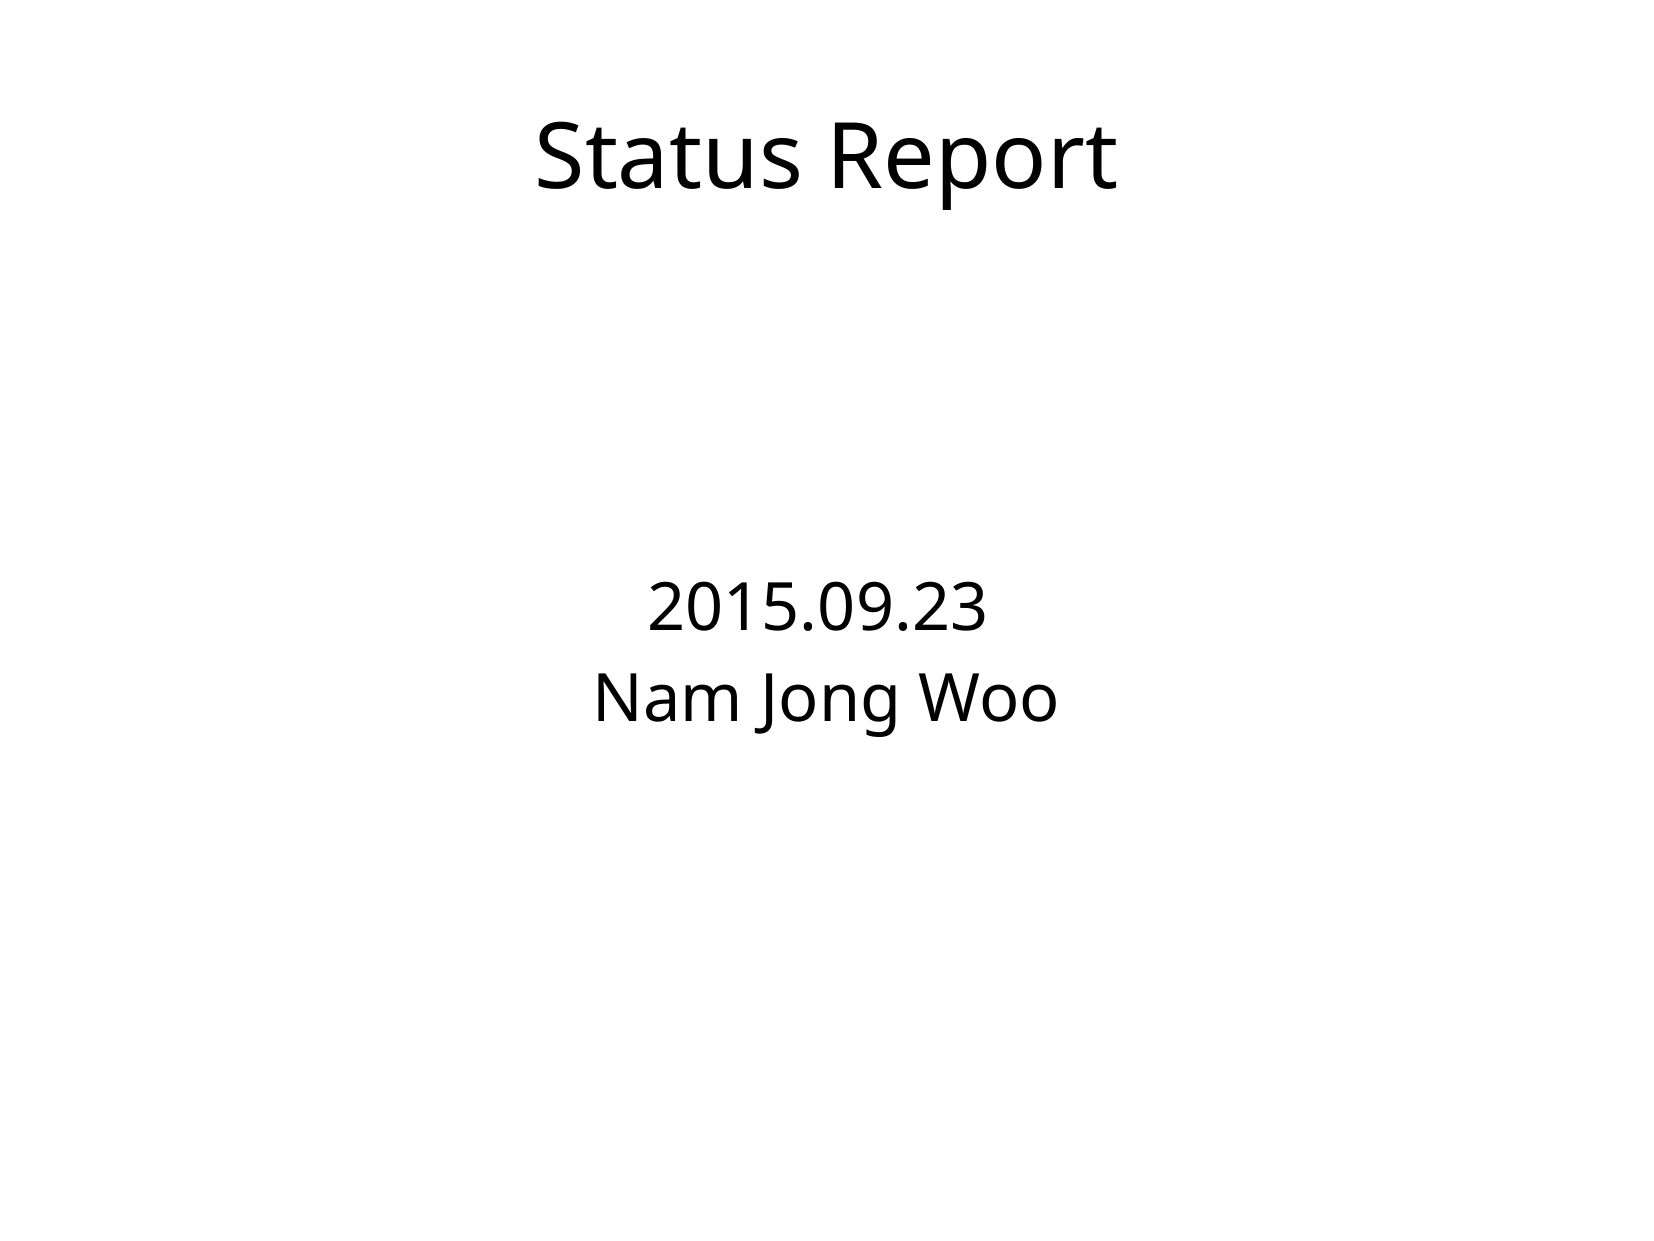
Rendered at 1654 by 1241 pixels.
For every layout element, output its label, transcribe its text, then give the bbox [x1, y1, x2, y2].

subtitle 2015.09.23 Nam Jong Woo [82, 290, 1571, 1010]
title Status Report [82, 49, 1571, 257]
